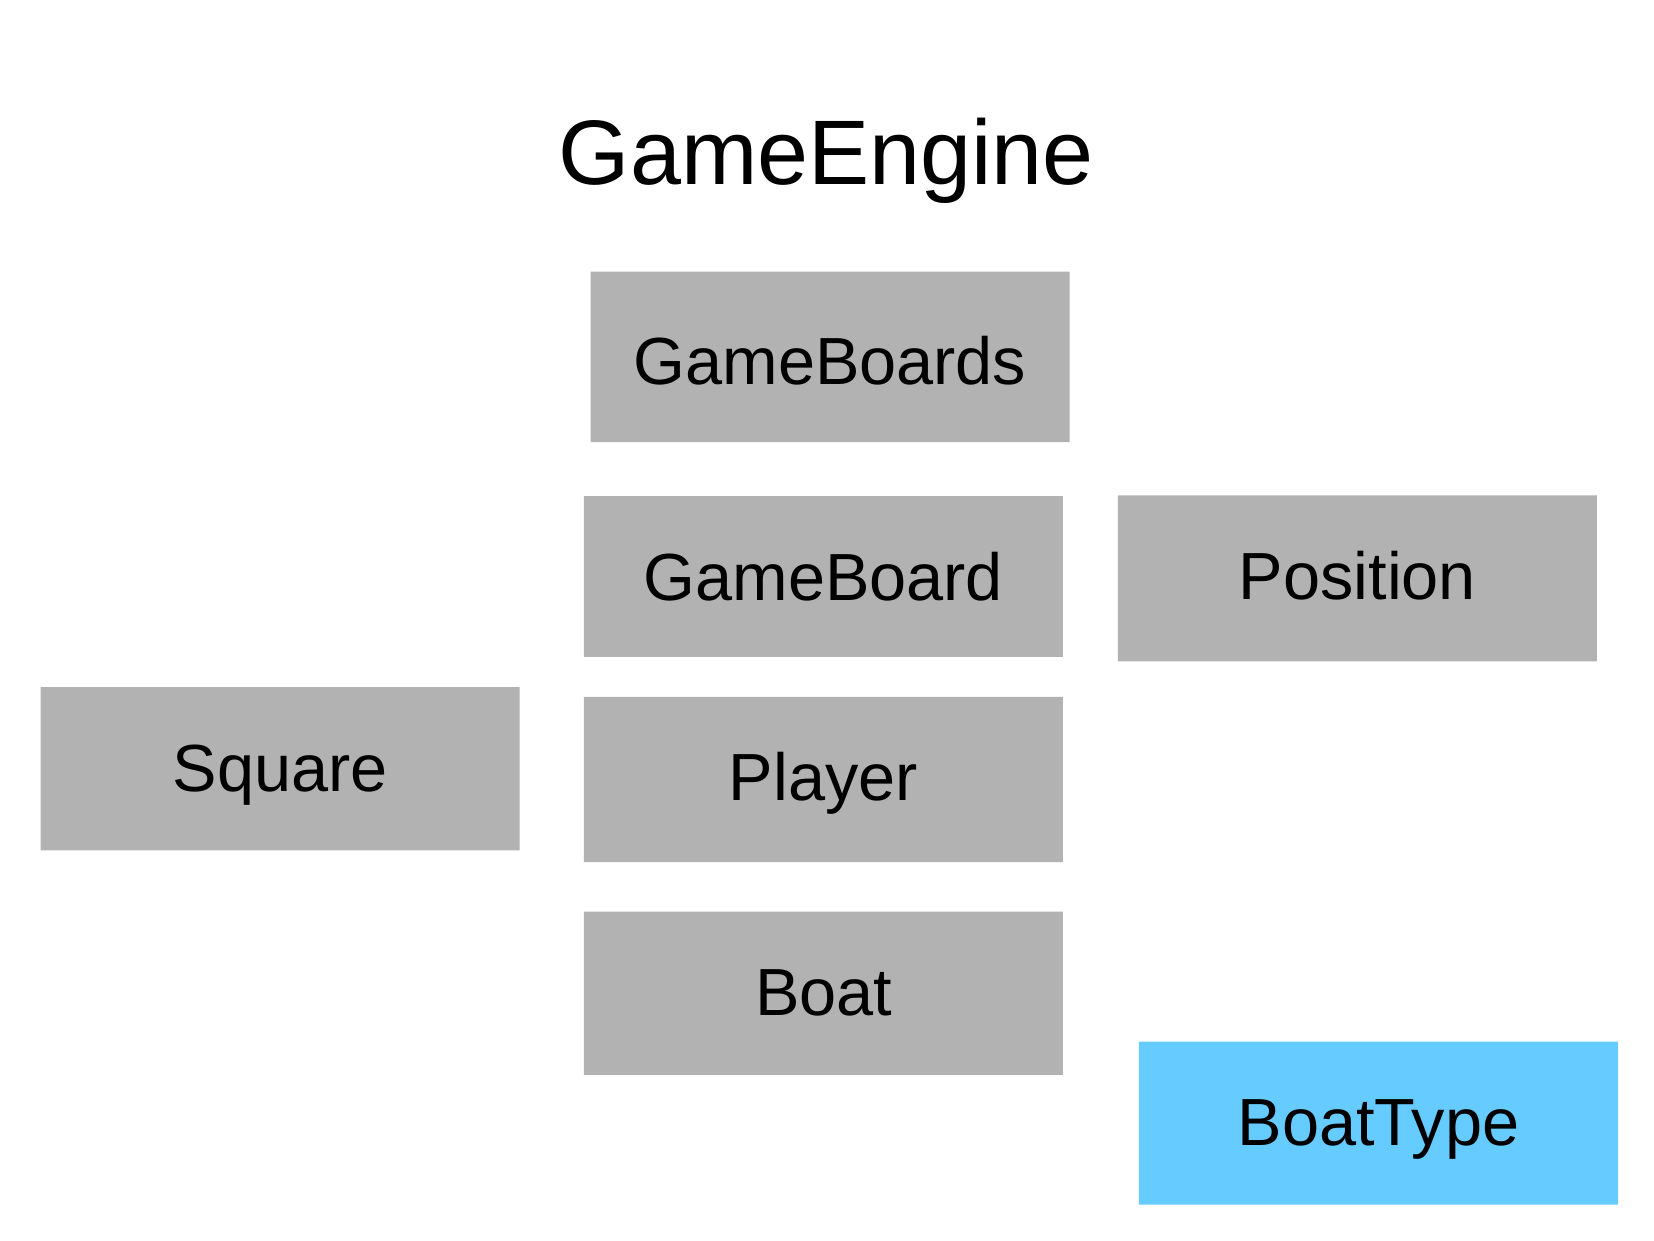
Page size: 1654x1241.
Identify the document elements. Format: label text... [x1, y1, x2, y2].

title GameEngine [82, 49, 1571, 257]
list GameBoard [583, 496, 1063, 657]
list Player [583, 696, 1063, 863]
list GameBoards [590, 271, 1070, 443]
list Boat [583, 911, 1063, 1075]
list Square [40, 687, 520, 851]
list BoatType [1138, 1041, 1619, 1205]
list Position [1117, 495, 1597, 662]
